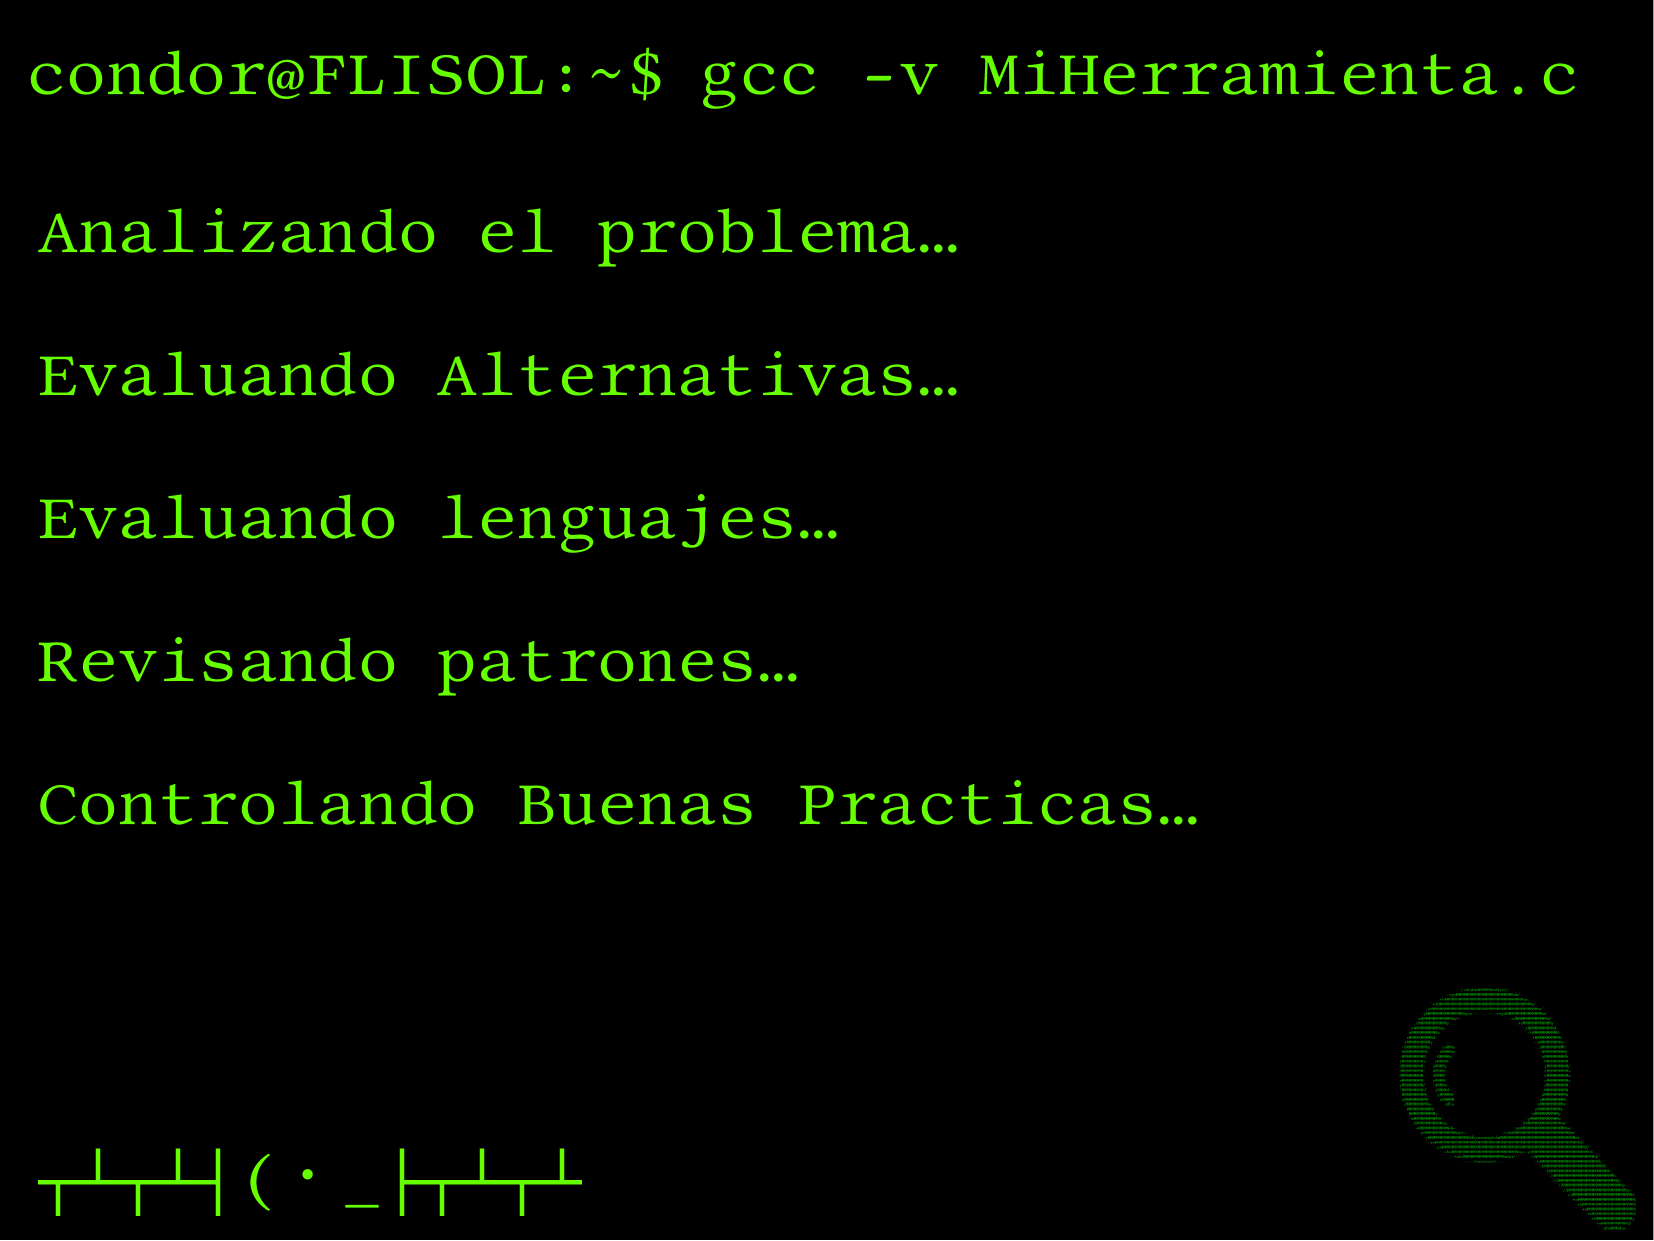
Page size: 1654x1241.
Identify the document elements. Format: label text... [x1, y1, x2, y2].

picture [1399, 986, 1636, 1232]
text_box Analizando el problema… Evaluando Alternativas… Evaluando lenguajes… Revisando patrones… Controlando Buenas Practicas… ┬┴┬┴┤(･_├┬┴┬┴ [23, 188, 1654, 1227]
text_box condor@FLISOL:~$ [11, 31, 1654, 189]
text_box gcc -v MiHerramienta.c [685, 31, 1635, 118]
